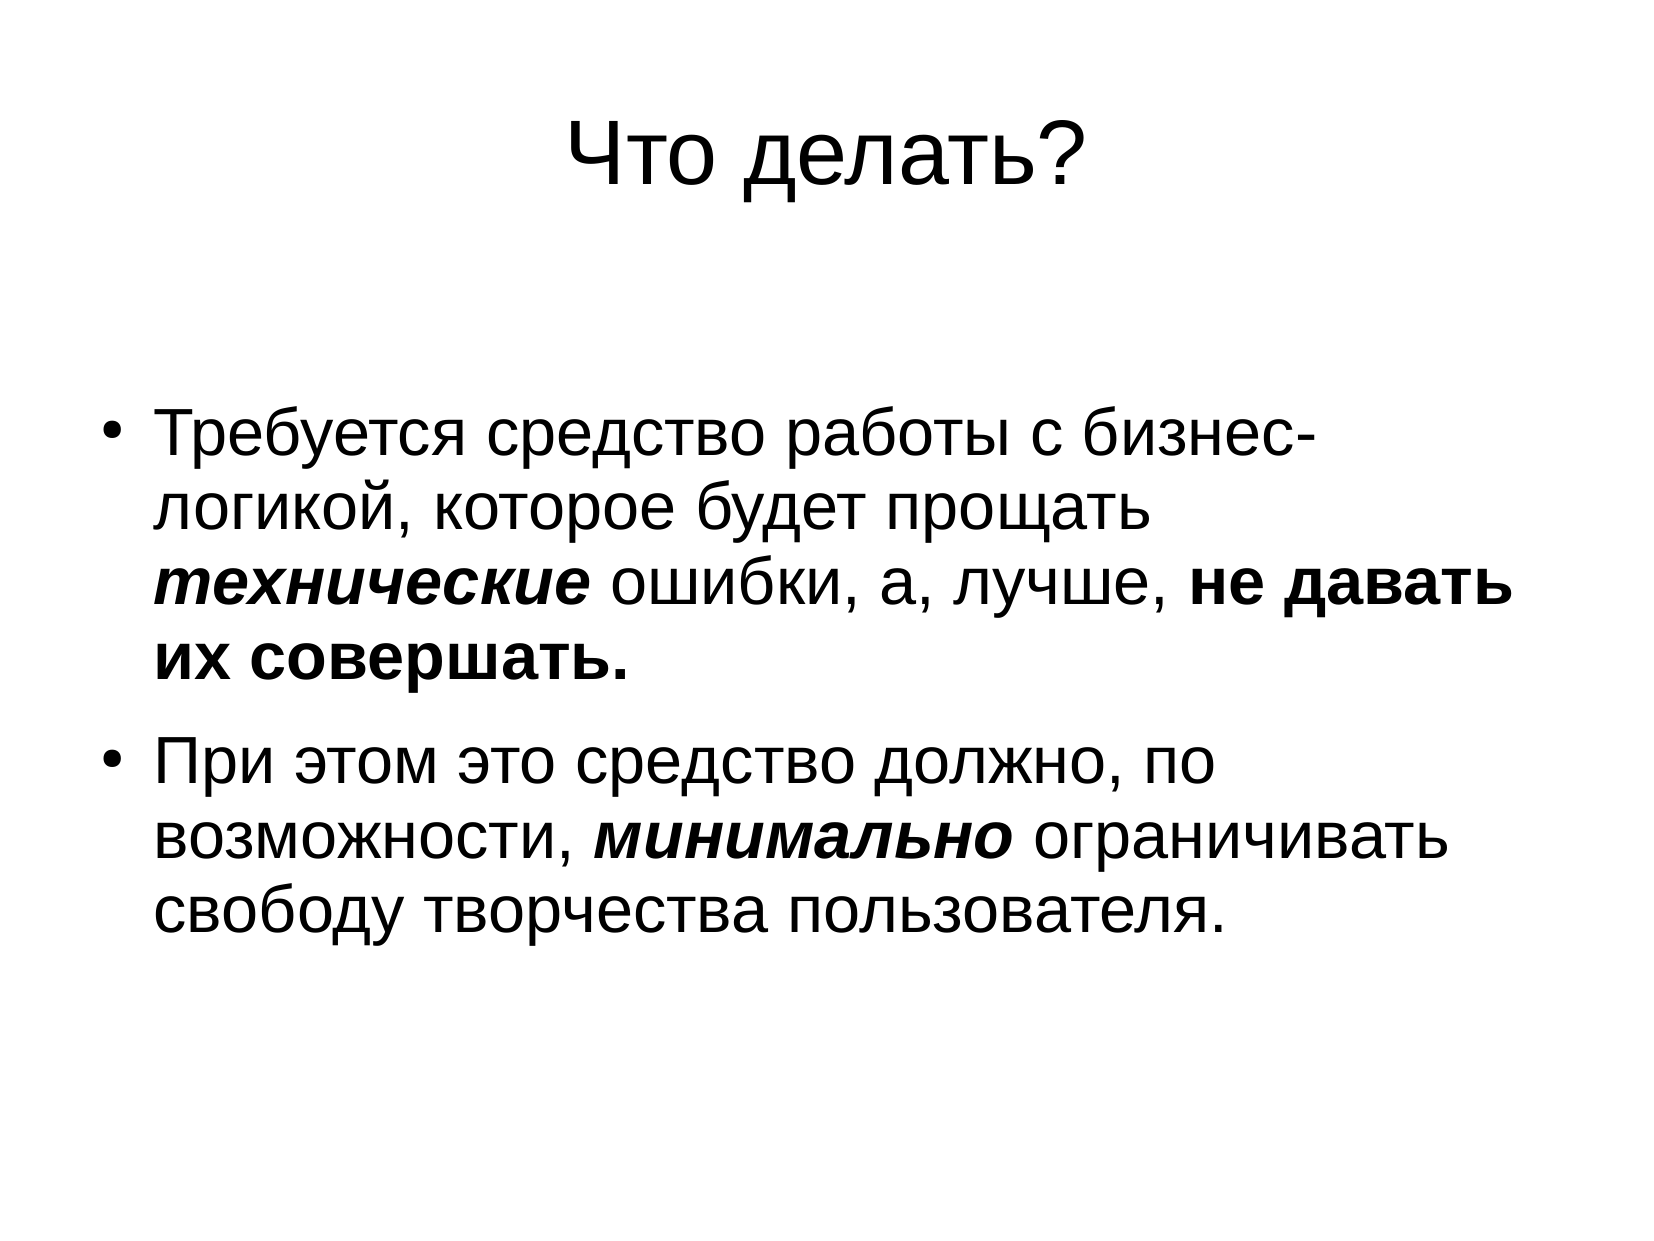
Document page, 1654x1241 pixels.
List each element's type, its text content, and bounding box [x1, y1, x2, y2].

title Что делать? [82, 49, 1571, 257]
list Требуется средство работы с бизнес-логикой, которое будет прощать технические ошибки, а, лучше, не давать их совершать. При этом это средство должно, по возможности, минимально ограничивать свободу творчества пользователя. [82, 290, 1571, 1109]
